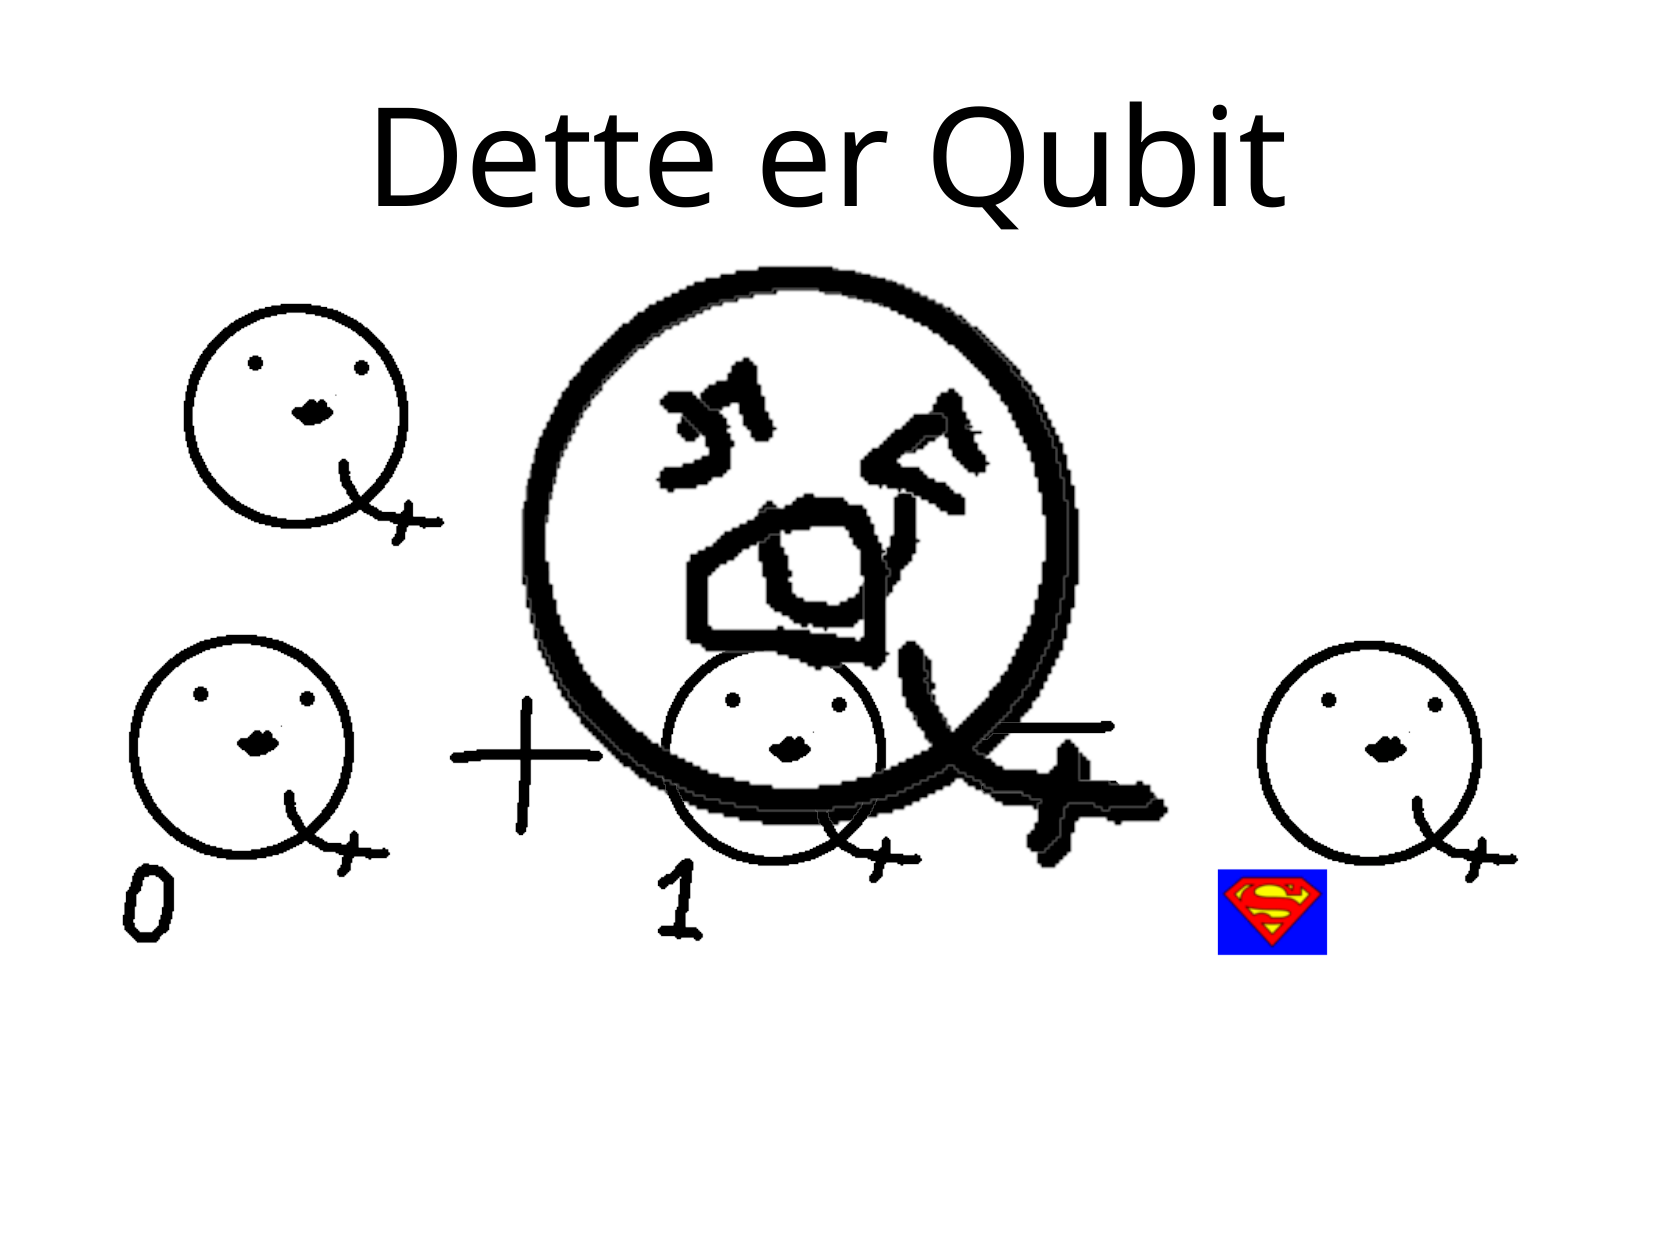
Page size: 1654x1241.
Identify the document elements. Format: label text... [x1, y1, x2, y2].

title Dette er Qubit [82, 49, 1571, 188]
picture [0, 188, 1654, 1241]
